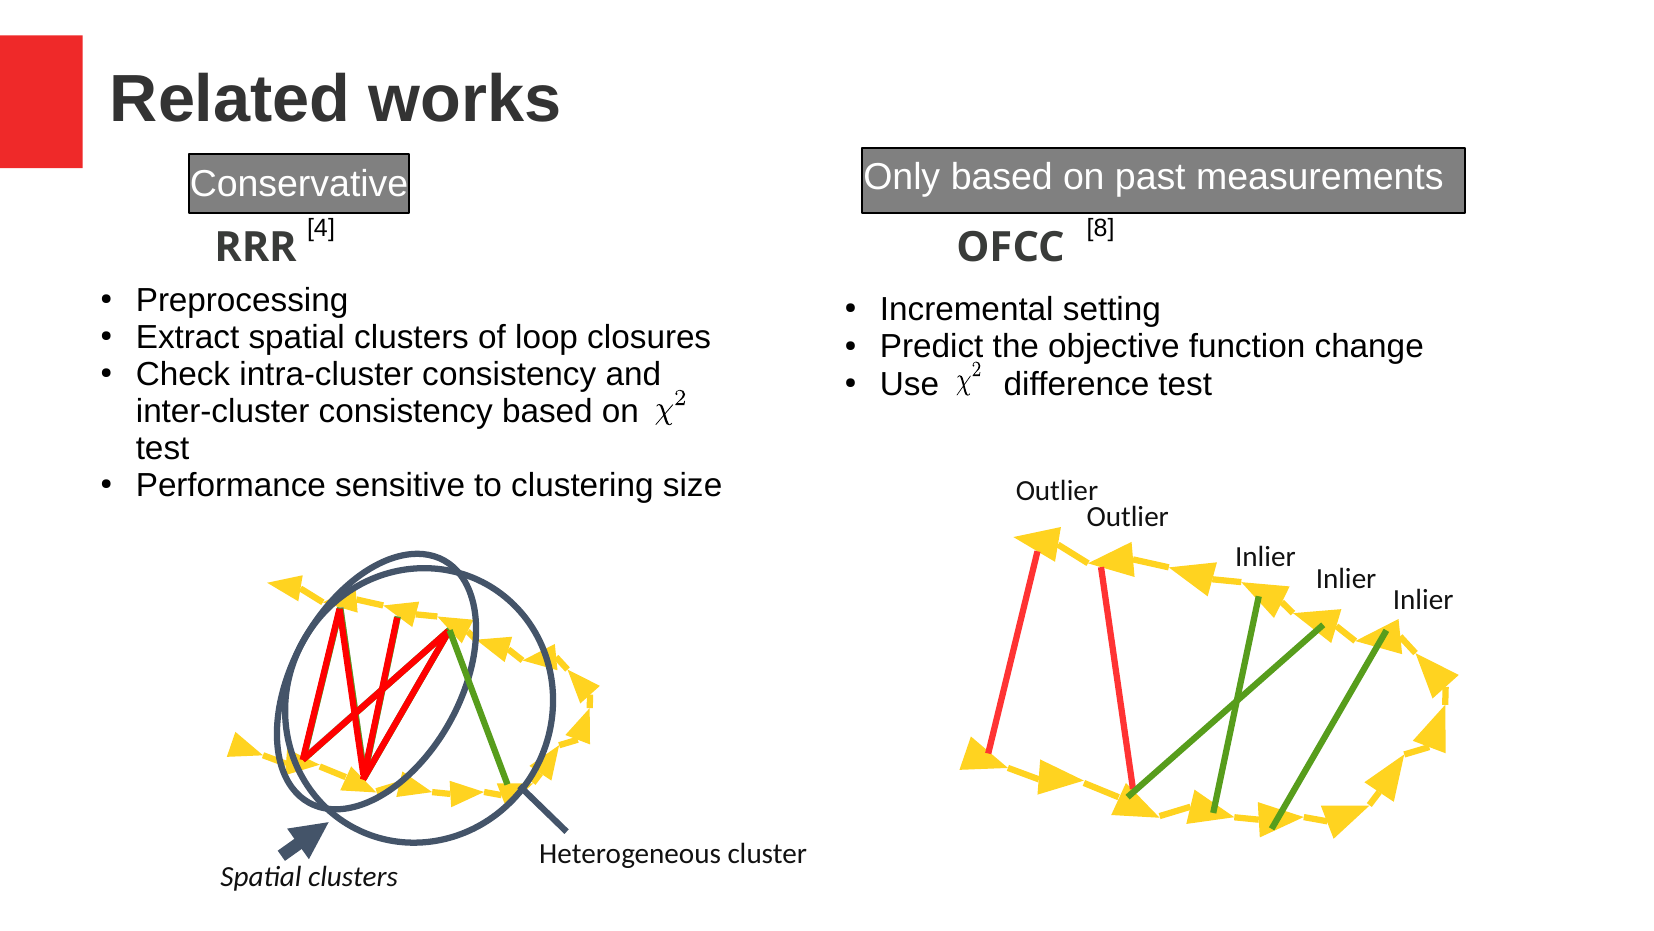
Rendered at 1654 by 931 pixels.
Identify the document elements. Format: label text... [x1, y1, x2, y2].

text_box [1415, 653, 1459, 699]
text_box [1412, 705, 1446, 754]
text_box [565, 709, 591, 745]
text_box [547, 643, 558, 671]
text_box [1111, 782, 1159, 818]
text_box [1169, 562, 1212, 597]
text_box [4] [307, 206, 336, 250]
text_box [384, 601, 420, 628]
text_box Inlier [1212, 529, 1319, 580]
text_box [267, 575, 303, 602]
text_box [956, 361, 981, 396]
text_box RRR [199, 214, 312, 274]
text_box [1257, 802, 1279, 838]
text_box [523, 651, 545, 667]
text_box [449, 780, 484, 808]
text_box Related works [94, 46, 577, 142]
text_box Outlier [1062, 490, 1193, 540]
text_box [1364, 754, 1404, 802]
text_box [567, 670, 600, 704]
text_box [1186, 789, 1234, 824]
text_box [1089, 541, 1135, 577]
text_box [1356, 623, 1403, 655]
text_box [286, 750, 296, 775]
text_box [1242, 582, 1290, 619]
text_box Preprocessing Extract spatial clusters of loop closures Check intra-cluster consistency and inter-cluster consistency based on test Performance sensitive to clustering size [100, 274, 745, 549]
text_box [479, 636, 513, 663]
text_box [1037, 759, 1084, 795]
text_box Conservative [188, 153, 410, 213]
text_box [296, 753, 320, 770]
text_box [1320, 805, 1370, 839]
text_box [1013, 527, 1061, 562]
text_box [336, 592, 358, 613]
text_box [396, 778, 432, 798]
text_box Outlier [992, 463, 1123, 514]
text_box OFCC [941, 214, 1080, 278]
text_box [1275, 811, 1303, 831]
text_box Incremental setting Predict the objective function change Use difference test [844, 283, 1560, 528]
text_box [8] [1086, 206, 1115, 250]
text_box [959, 736, 1007, 770]
text_box Inlier [1293, 552, 1400, 603]
text_box [539, 745, 559, 781]
text_box Only based on past measurements [862, 147, 1465, 213]
text_box [340, 766, 376, 793]
text_box [655, 389, 686, 426]
text_box [226, 731, 263, 757]
text_box [496, 783, 521, 803]
text_box Heterogeneous cluster [519, 826, 827, 877]
text_box [1294, 609, 1342, 644]
text_box Inlier [1370, 572, 1477, 623]
text_box Spatial clusters [164, 849, 454, 900]
text_box [438, 616, 472, 644]
